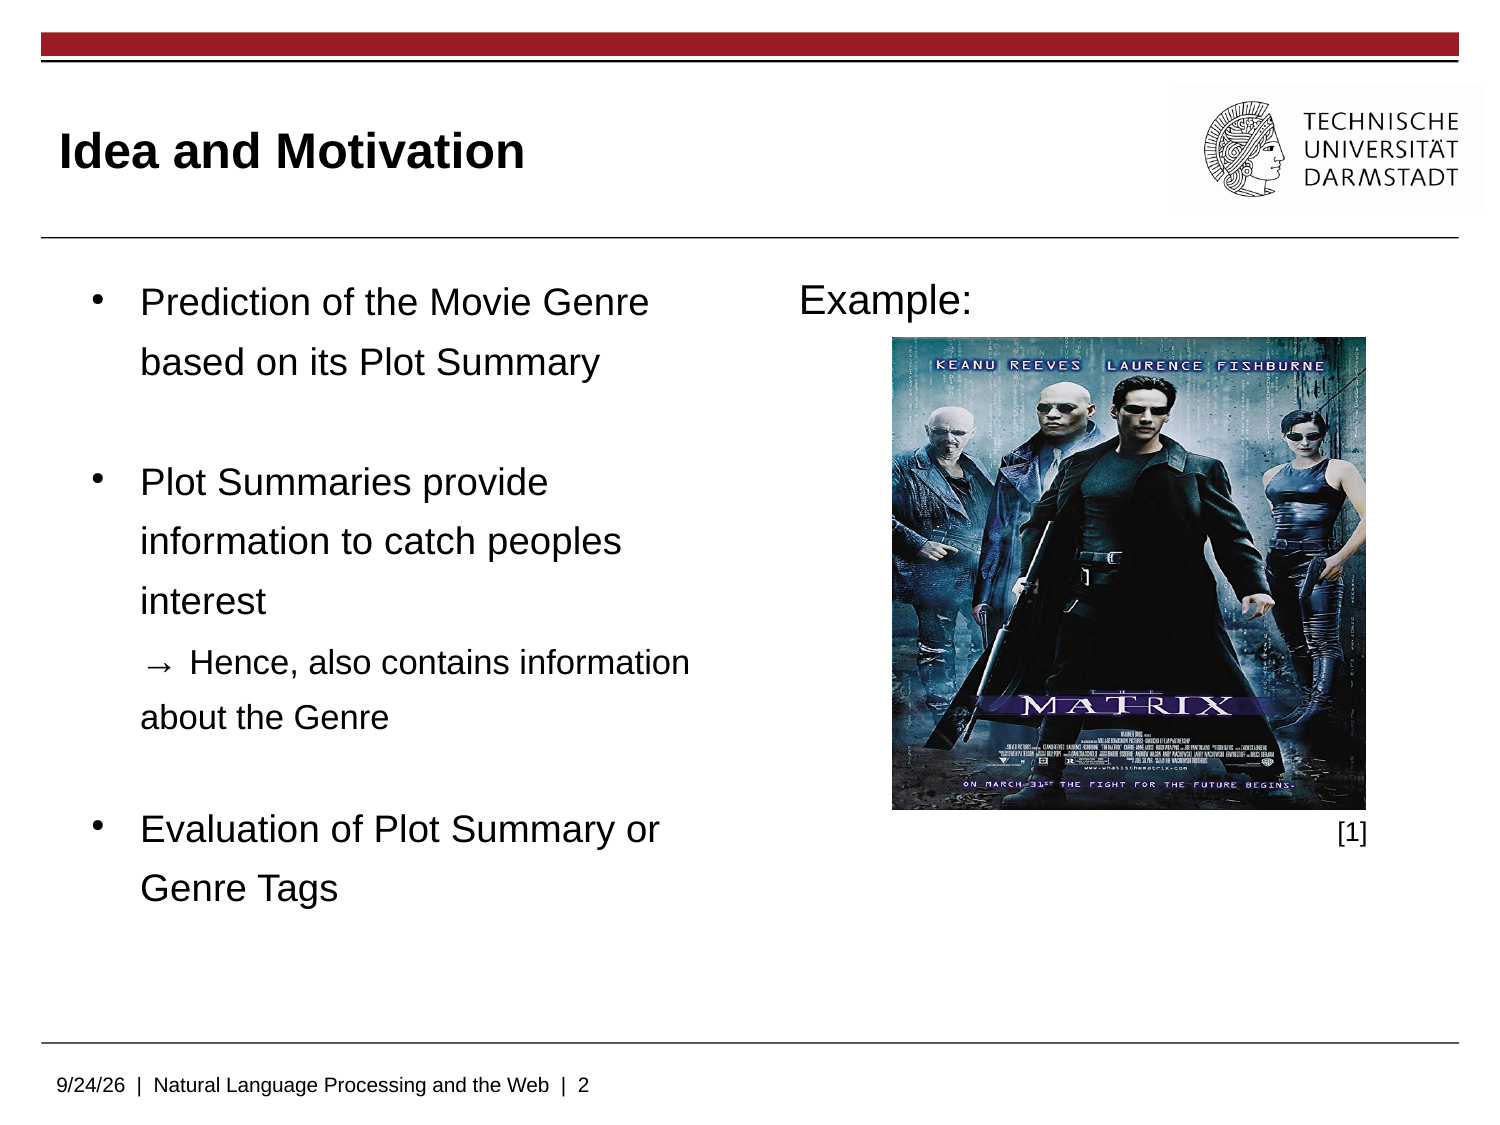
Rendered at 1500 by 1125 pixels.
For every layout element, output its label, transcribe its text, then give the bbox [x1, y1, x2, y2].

list Prediction of the Movie Genre based on its Plot Summary Plot Summaries provide information to catch peoples interest → Hence, also contains information about the Genre Evaluation of Plot Summary or Genre Tags [75, 263, 734, 916]
picture [1175, 84, 1483, 214]
list Example: [798, 263, 1458, 916]
title Idea and Motivation [58, 80, 1149, 218]
